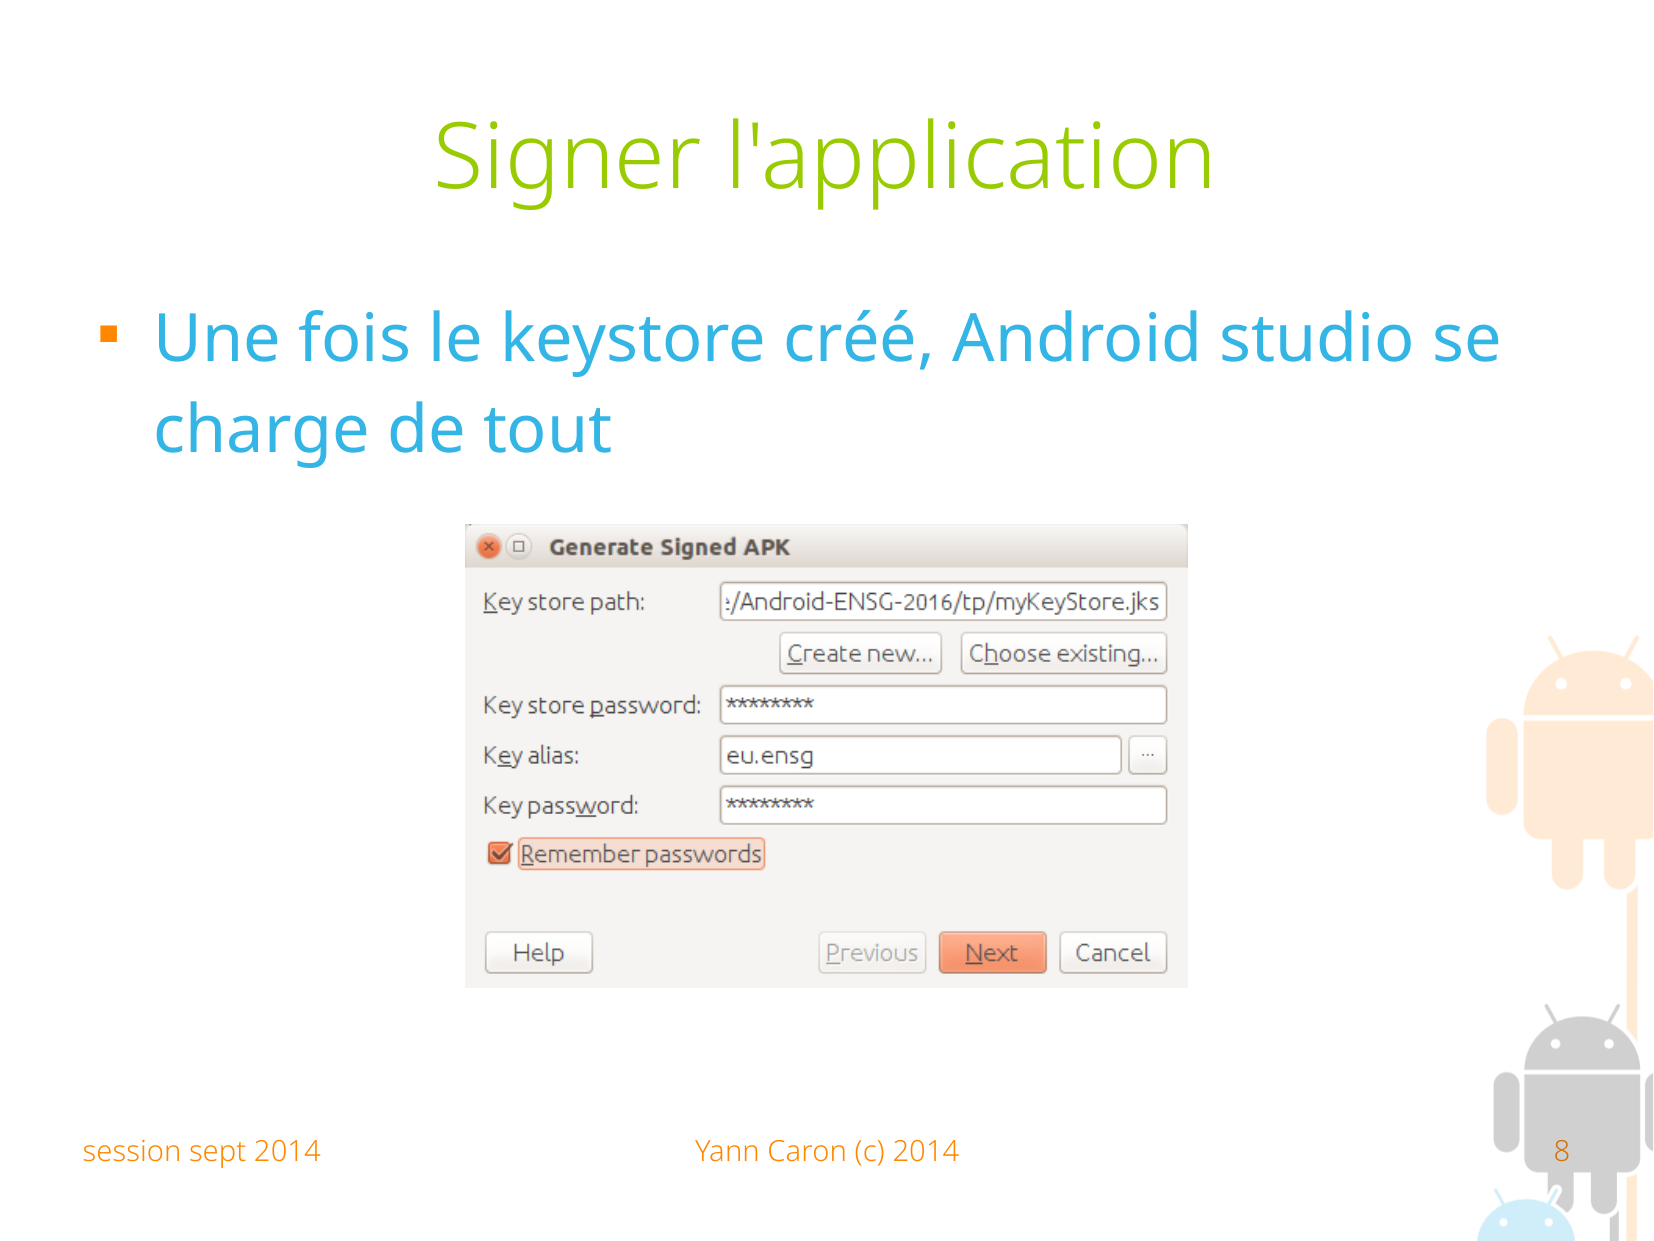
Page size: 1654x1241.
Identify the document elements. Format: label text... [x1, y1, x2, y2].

picture [240, 423, 1654, 1241]
title Signer l'application [82, 49, 1571, 257]
list Une fois le keystore créé, Android studio se charge de tout [82, 290, 1571, 1010]
picture [465, 524, 1188, 988]
